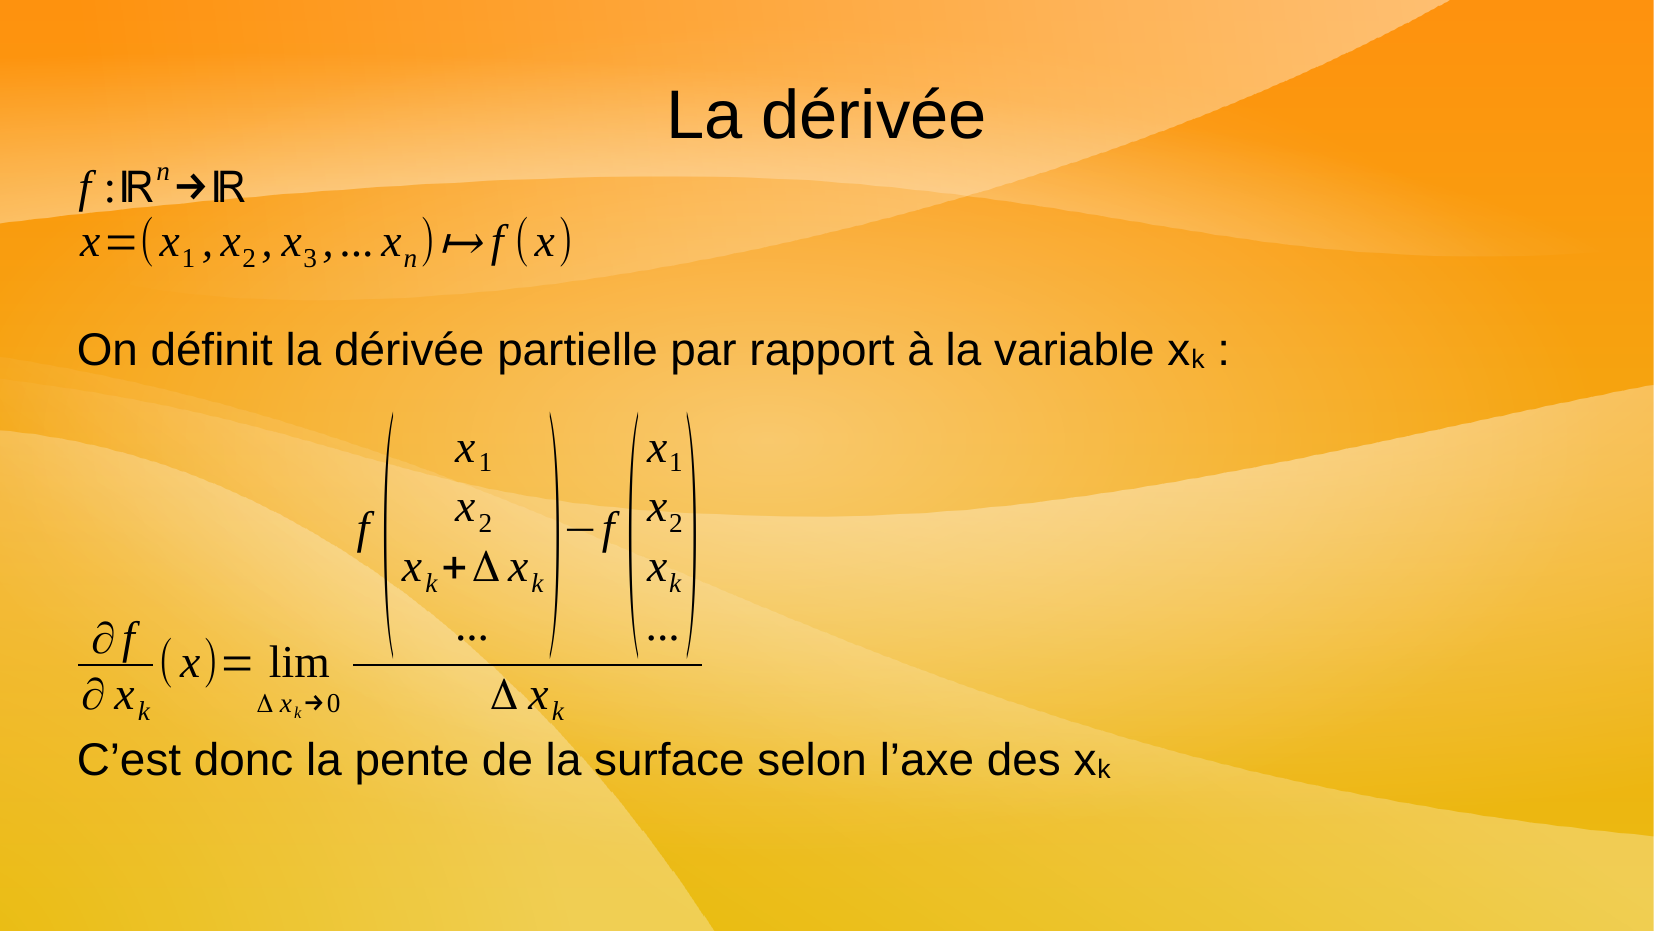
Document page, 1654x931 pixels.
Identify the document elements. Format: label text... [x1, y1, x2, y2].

chart [76, 409, 705, 727]
chart [76, 155, 574, 273]
subtitle On définit la dérivée partielle par rapport à la variable xk : C’est donc la pente de la surface selon l’axe des xk [76, 169, 1565, 918]
title La dérivée [82, 37, 1571, 193]
picture [0, 0, 1654, 931]
